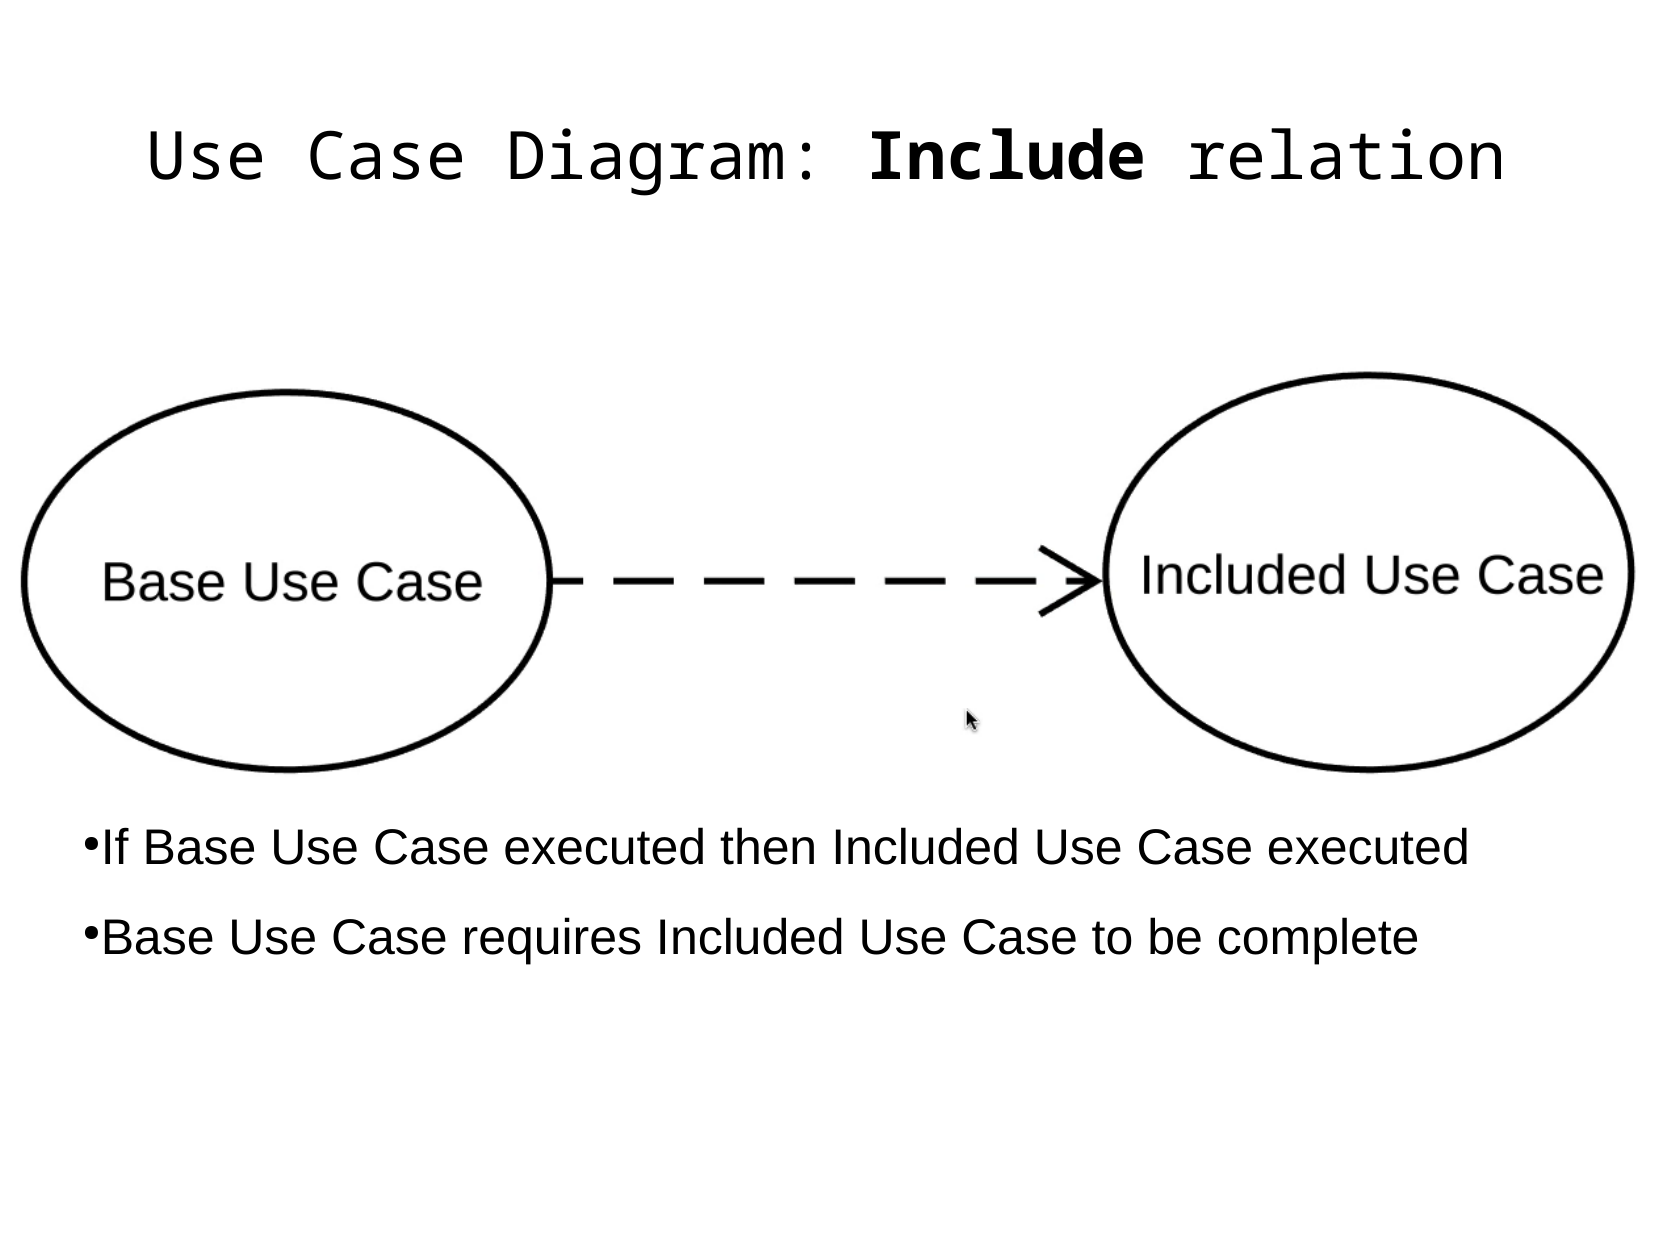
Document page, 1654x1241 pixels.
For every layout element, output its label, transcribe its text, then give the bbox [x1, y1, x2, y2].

picture [0, 352, 1654, 815]
title Use Case Diagram: Include relation [82, 49, 1571, 257]
list If Base Use Case executed then Included Use Case executed Base Use Case requires Included Use Case to be complete [82, 814, 1571, 993]
